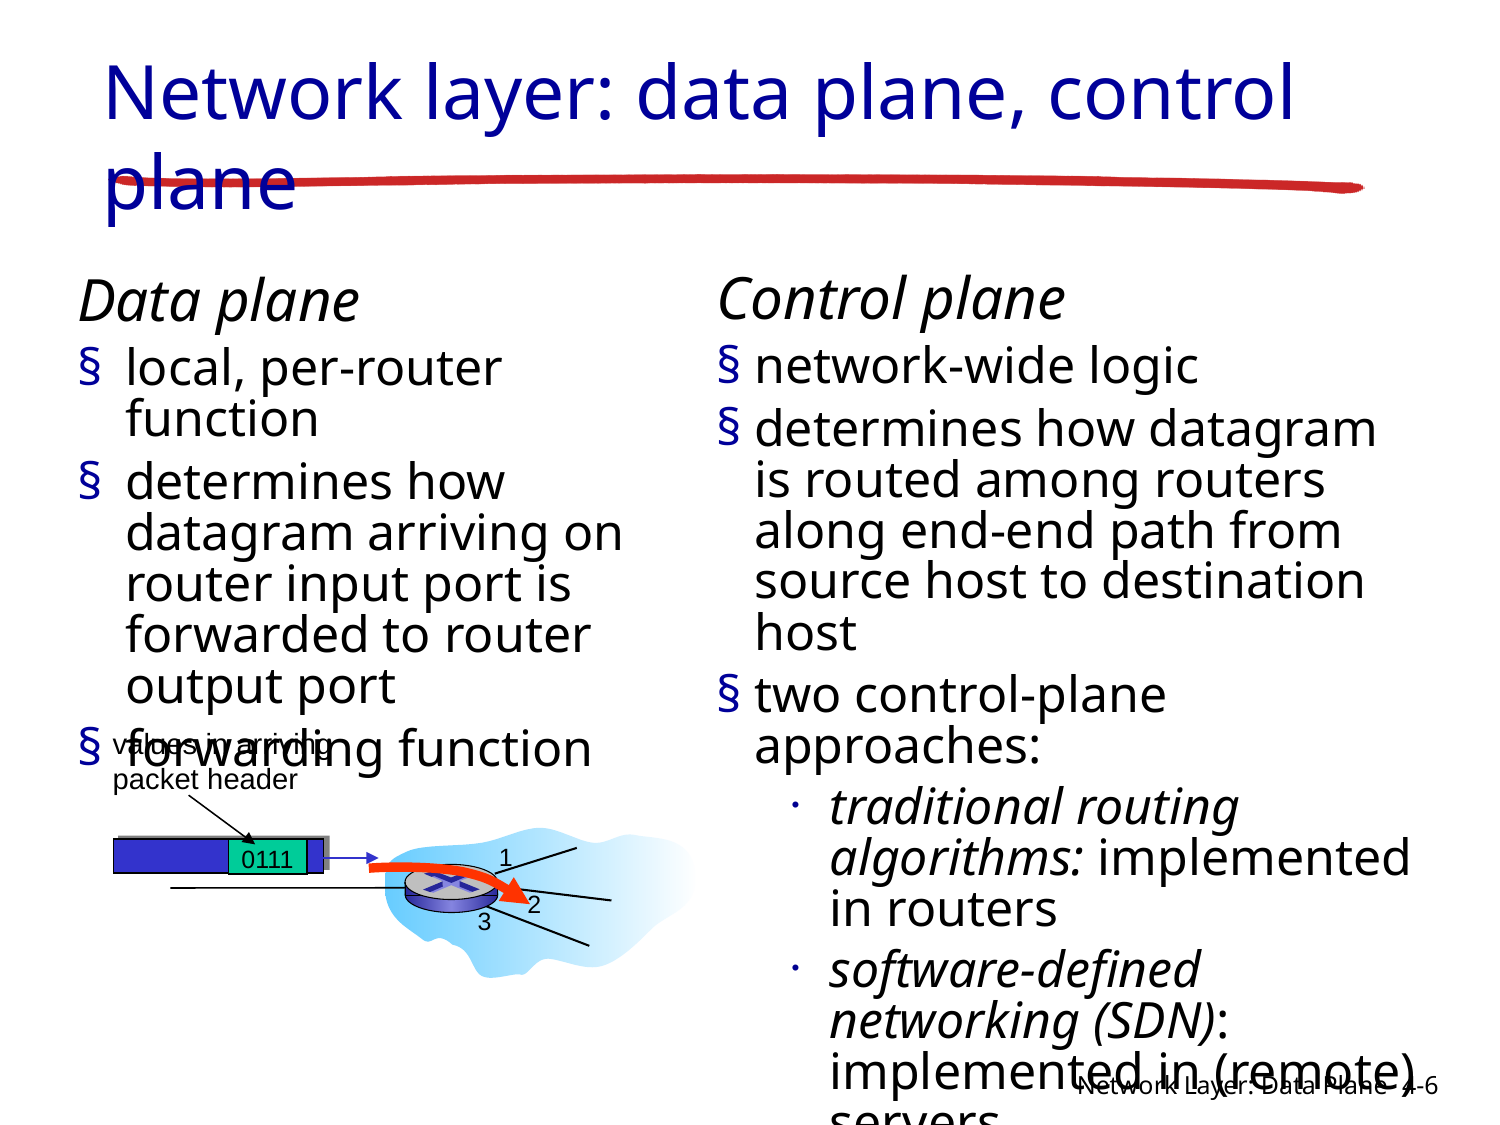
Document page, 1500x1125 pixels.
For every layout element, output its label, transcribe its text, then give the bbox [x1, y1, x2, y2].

text_box [390, 842, 496, 877]
text_box [309, 859, 330, 874]
text_box [309, 835, 330, 857]
text_box [113, 835, 226, 874]
footer Network Layer: Data Plane [1045, 1062, 1404, 1102]
text_box [384, 827, 696, 978]
slide_number 4-13 [1387, 1062, 1463, 1107]
text_box [501, 879, 512, 884]
text_box 0111 [226, 835, 309, 881]
list Data plane local, per-router function determines how datagram arriving on router input port is forwarded to router output port forwarding function [62, 266, 690, 1030]
text_box 2 [512, 881, 557, 926]
text_box values in arriving packet header [97, 718, 425, 803]
title Network layer: data plane, control plane [87, 37, 1404, 225]
text_box 1 [484, 833, 528, 879]
text_box Control plane network-wide logic determines how datagram is routed among routers along end-end path from source host to destination host two control-plane approaches: traditional routing algorithms: implemented in routers software-defined networking (SDN): implemented in (remote) servers [701, 264, 1439, 1027]
text_box 3 [462, 897, 507, 943]
text_box [507, 902, 512, 914]
